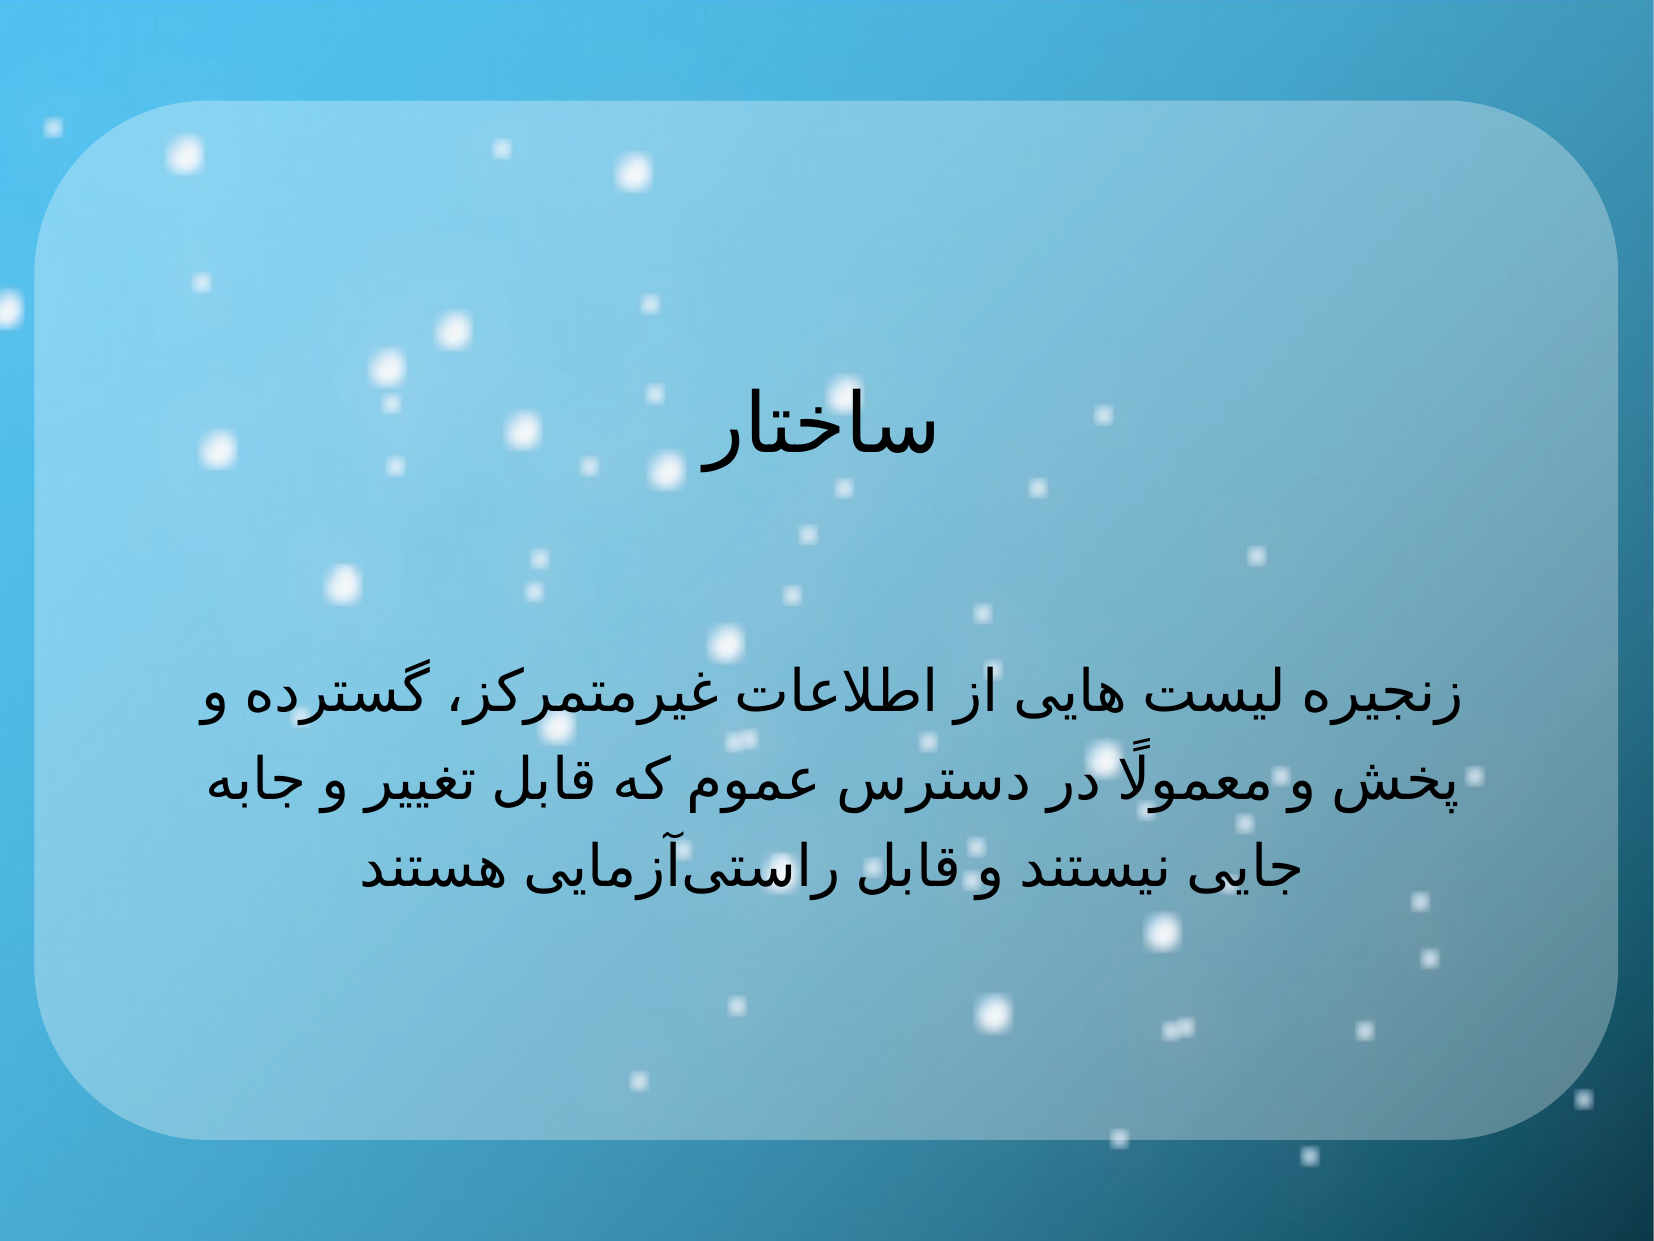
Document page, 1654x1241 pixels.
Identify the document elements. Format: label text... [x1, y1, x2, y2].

picture [0, 0, 1654, 1241]
text_box زنجیره لیست هایی از اطلاعات غیرمتمرکز، گسترده و پخش و معمولًا در دسترس عموم که قابل تغییر و جابه جایی نیستند و قابل راستی‌آزمایی هستند [174, 548, 1491, 1010]
title ساختار [78, 328, 1567, 536]
